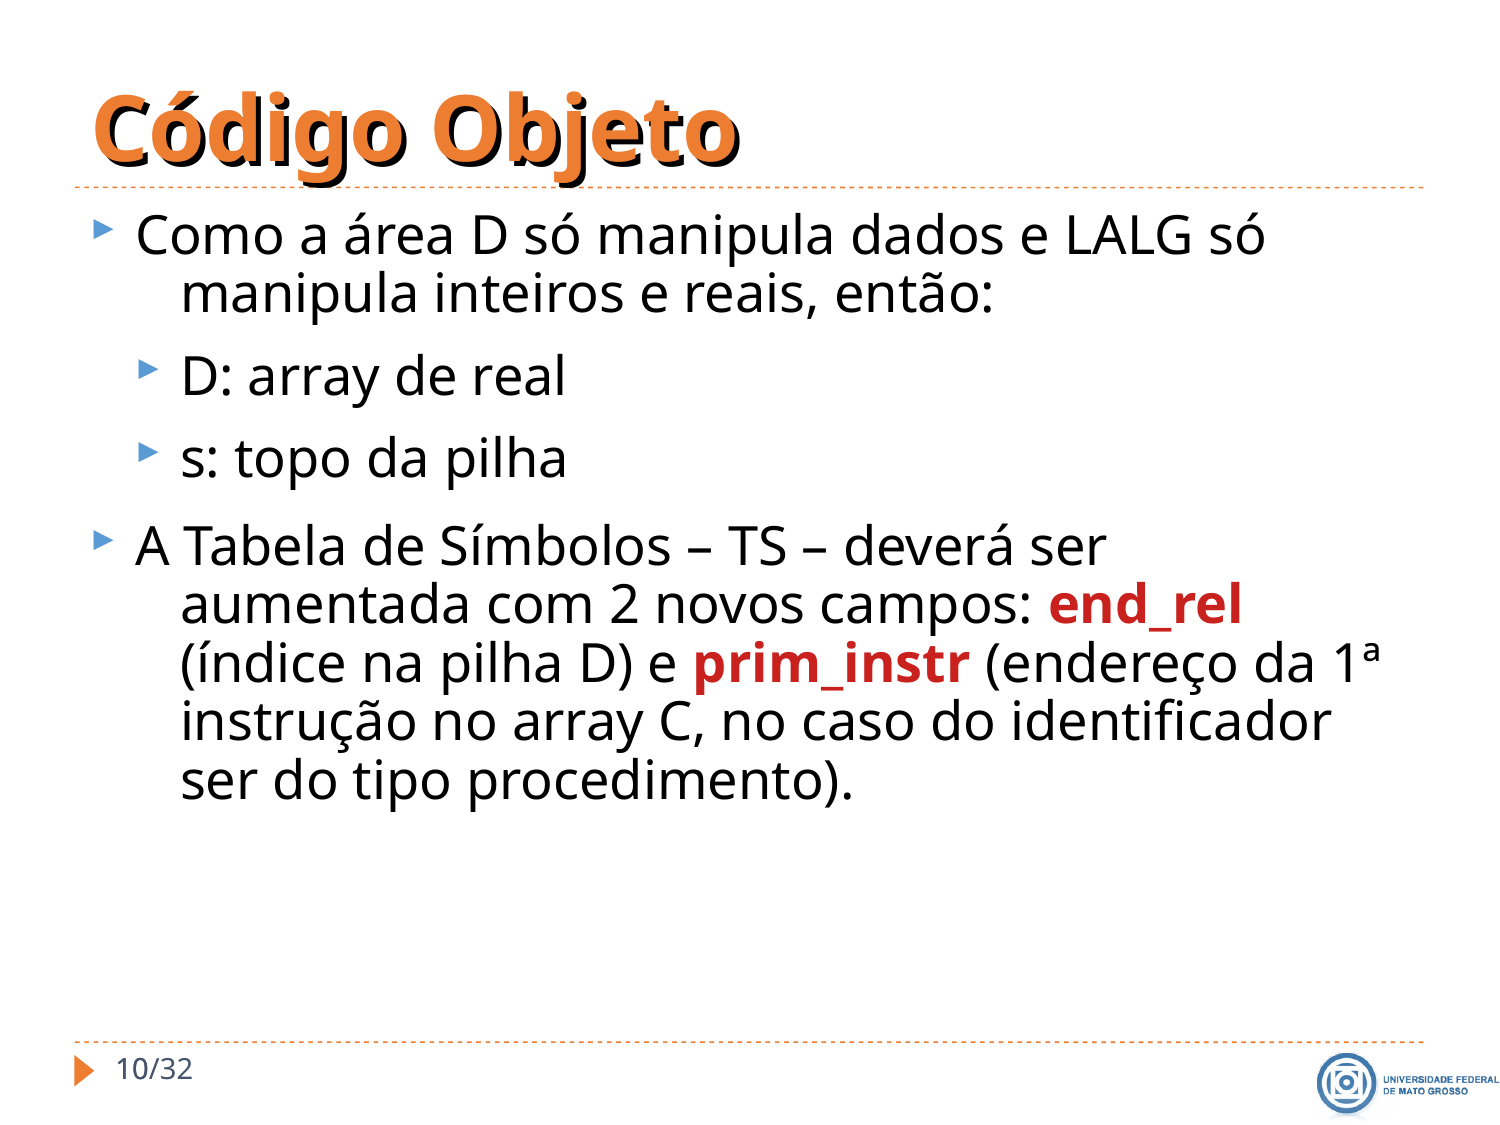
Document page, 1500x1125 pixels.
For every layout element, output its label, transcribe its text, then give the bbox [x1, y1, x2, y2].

text_box <número> [100, 1042, 426, 1103]
title Código Objeto [75, 24, 1426, 188]
list Como a área D só manipula dados e LALG só manipula inteiros e reais, então: D: array de real s: topo da pilha A Tabela de Símbolos – TS – deverá ser aumentada com 2 novos campos: end_rel (índice na pilha D) e prim_instr (endereço da 1ª instrução no array C, no caso do identificador ser do tipo procedimento). [75, 200, 1426, 1011]
picture [1311, 1048, 1500, 1122]
